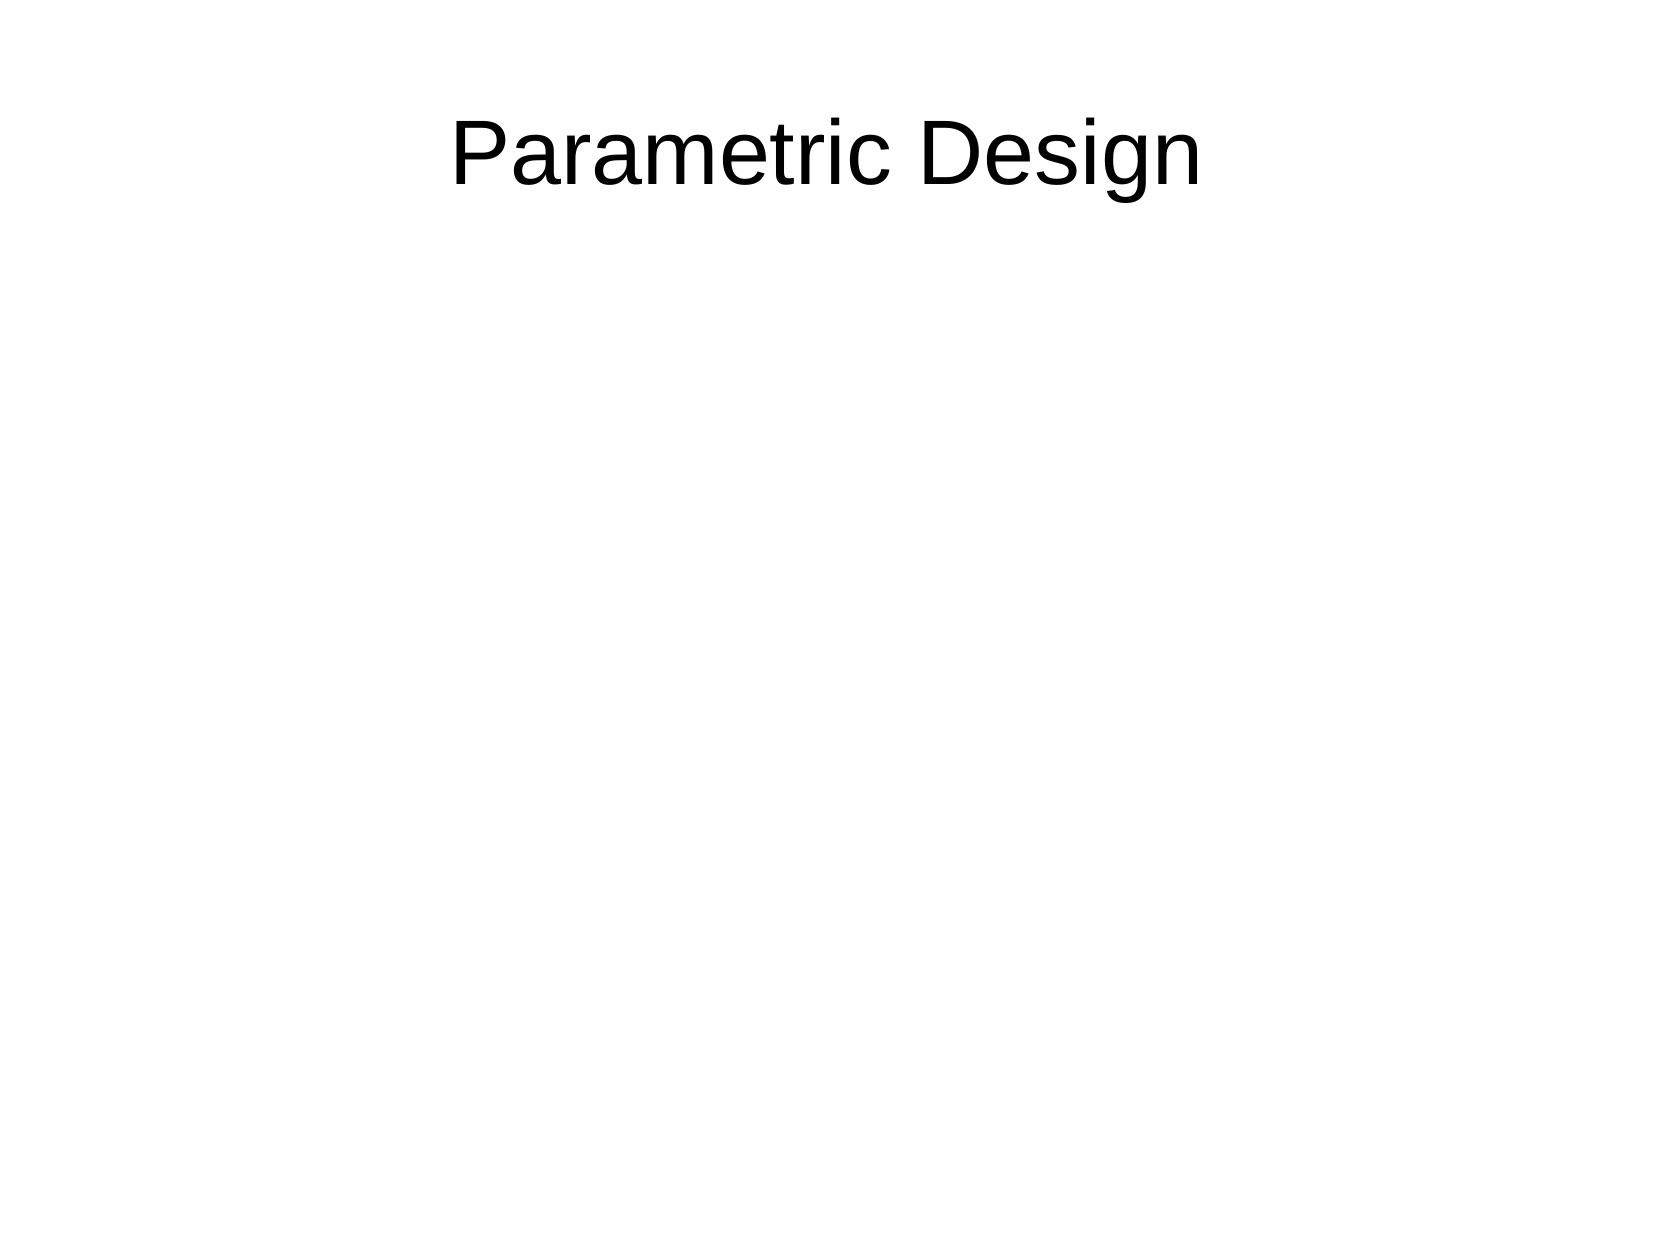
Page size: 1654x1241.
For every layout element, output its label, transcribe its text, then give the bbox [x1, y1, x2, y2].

title Parametric Design [82, 49, 1571, 257]
